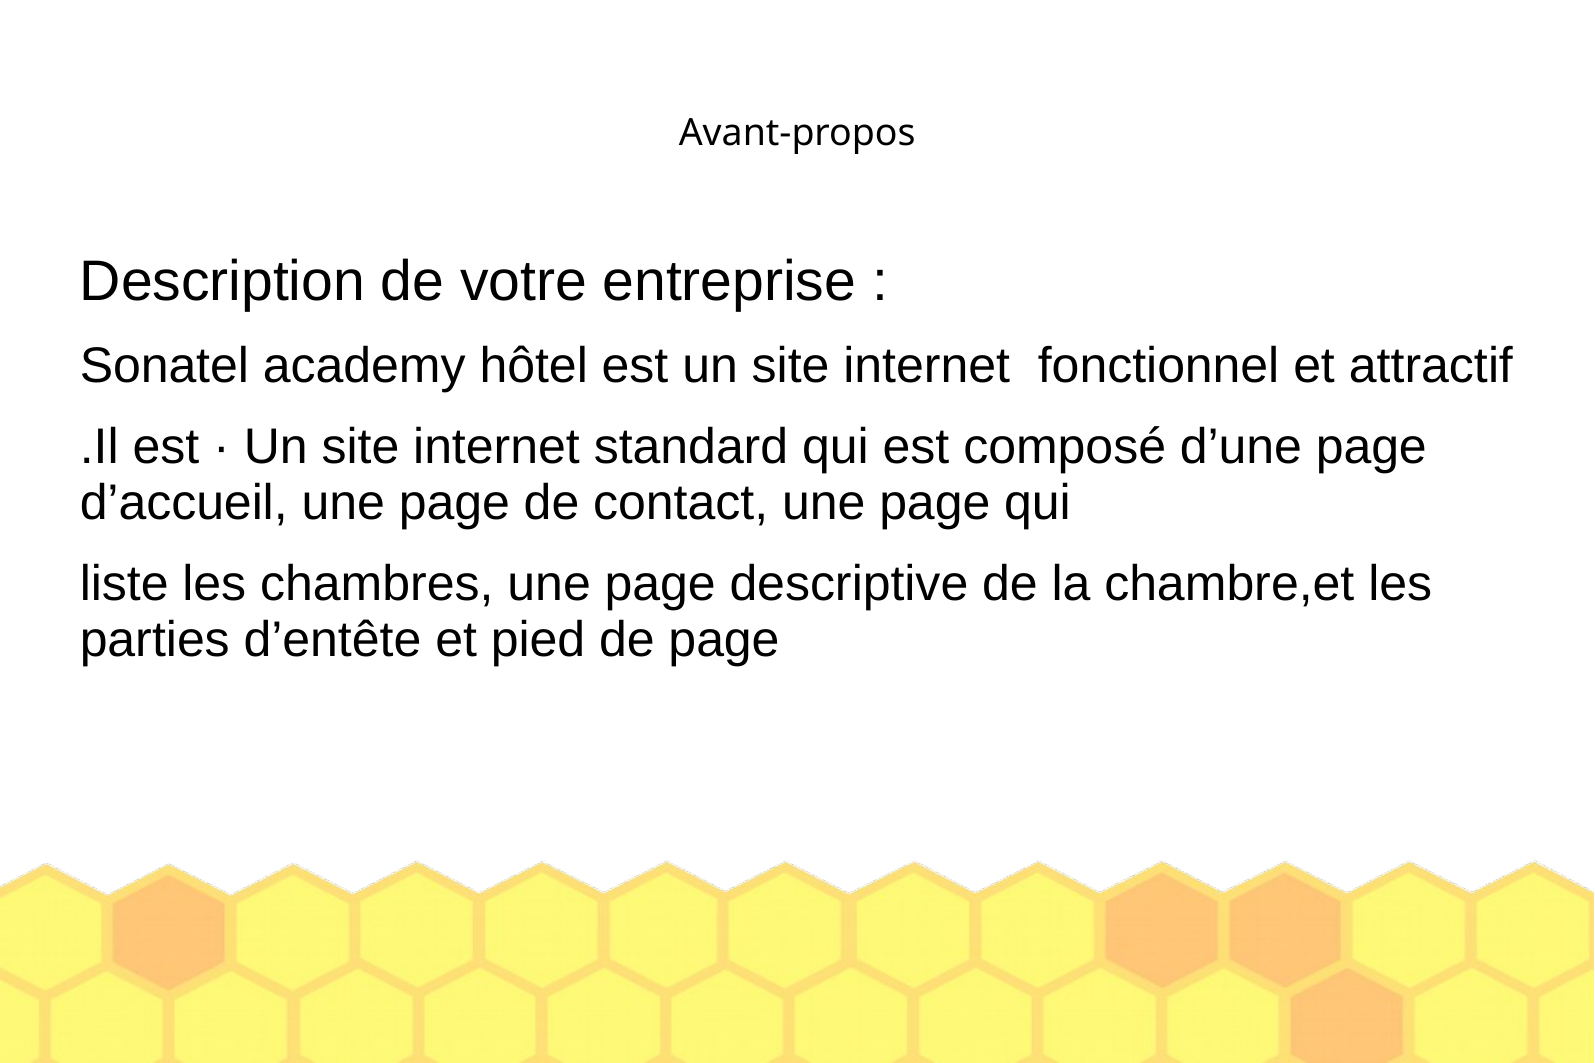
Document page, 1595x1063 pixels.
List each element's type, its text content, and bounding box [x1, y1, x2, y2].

picture [0, 858, 1594, 1063]
title Avant-propos [79, 42, 1515, 220]
list Description de votre entreprise : Sonatel academy hôtel est un site internet fonctionnel et attractif .Il est · Un site internet standard qui est composé d’une page d’accueil, une page de contact, une page qui liste les chambres, une page descriptive de la chambre,et les parties d’entête et pied de page [79, 248, 1515, 866]
